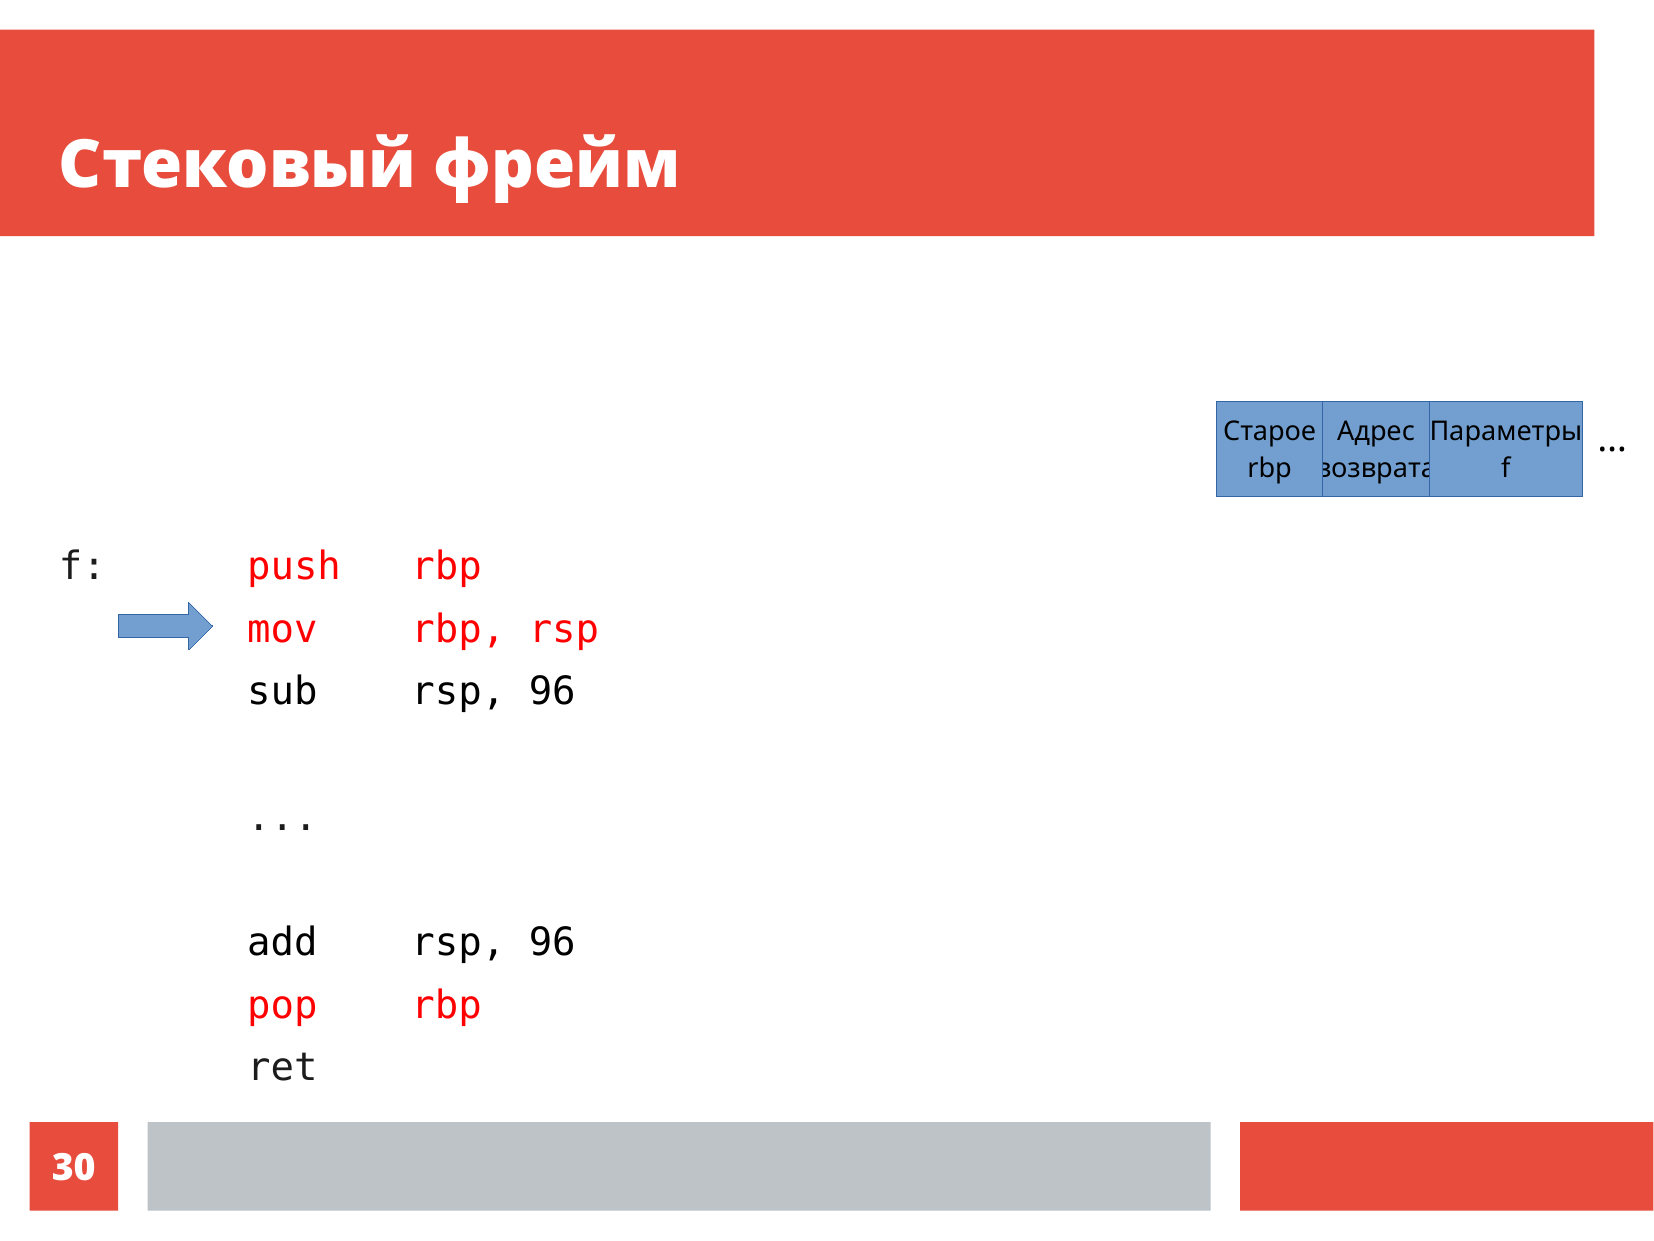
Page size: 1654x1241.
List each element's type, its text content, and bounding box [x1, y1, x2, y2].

list f: push rbp mov rbp, rsp sub rsp, 96 ... add rsp, 96 pop rbp ret [59, 543, 1565, 1093]
title Стековый фрейм [59, 59, 1595, 207]
text_box Параметры f [1429, 401, 1583, 497]
text_box Старое rbp [1216, 401, 1323, 497]
text_box … [1582, 407, 1642, 467]
text_box [118, 602, 213, 650]
text_box Адрес возврата [1323, 401, 1429, 497]
